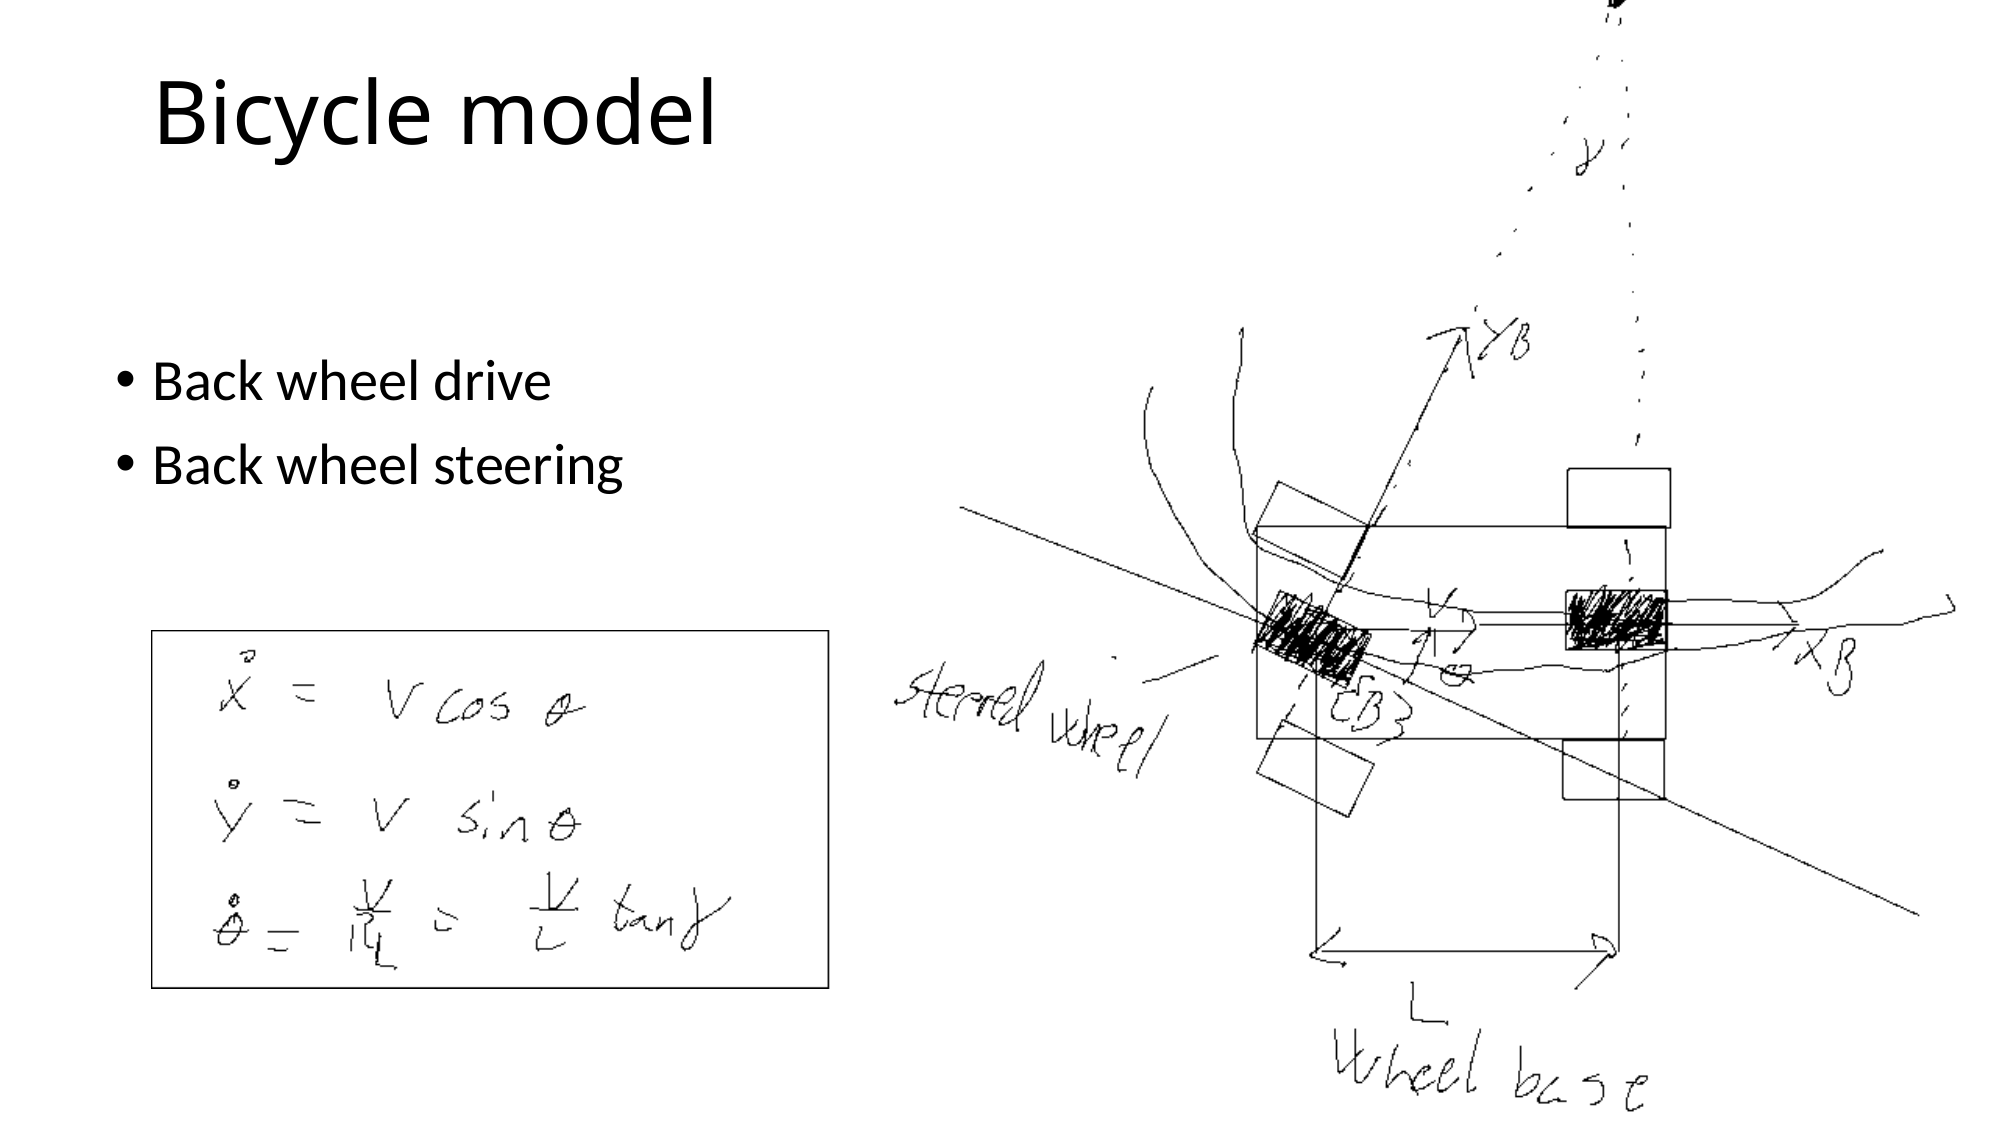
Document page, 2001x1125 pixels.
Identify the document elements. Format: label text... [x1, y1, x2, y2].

picture [151, 0, 1957, 1125]
list Back wheel drive Back wheel steering [100, 342, 882, 1097]
title Bicycle model [137, 59, 882, 278]
